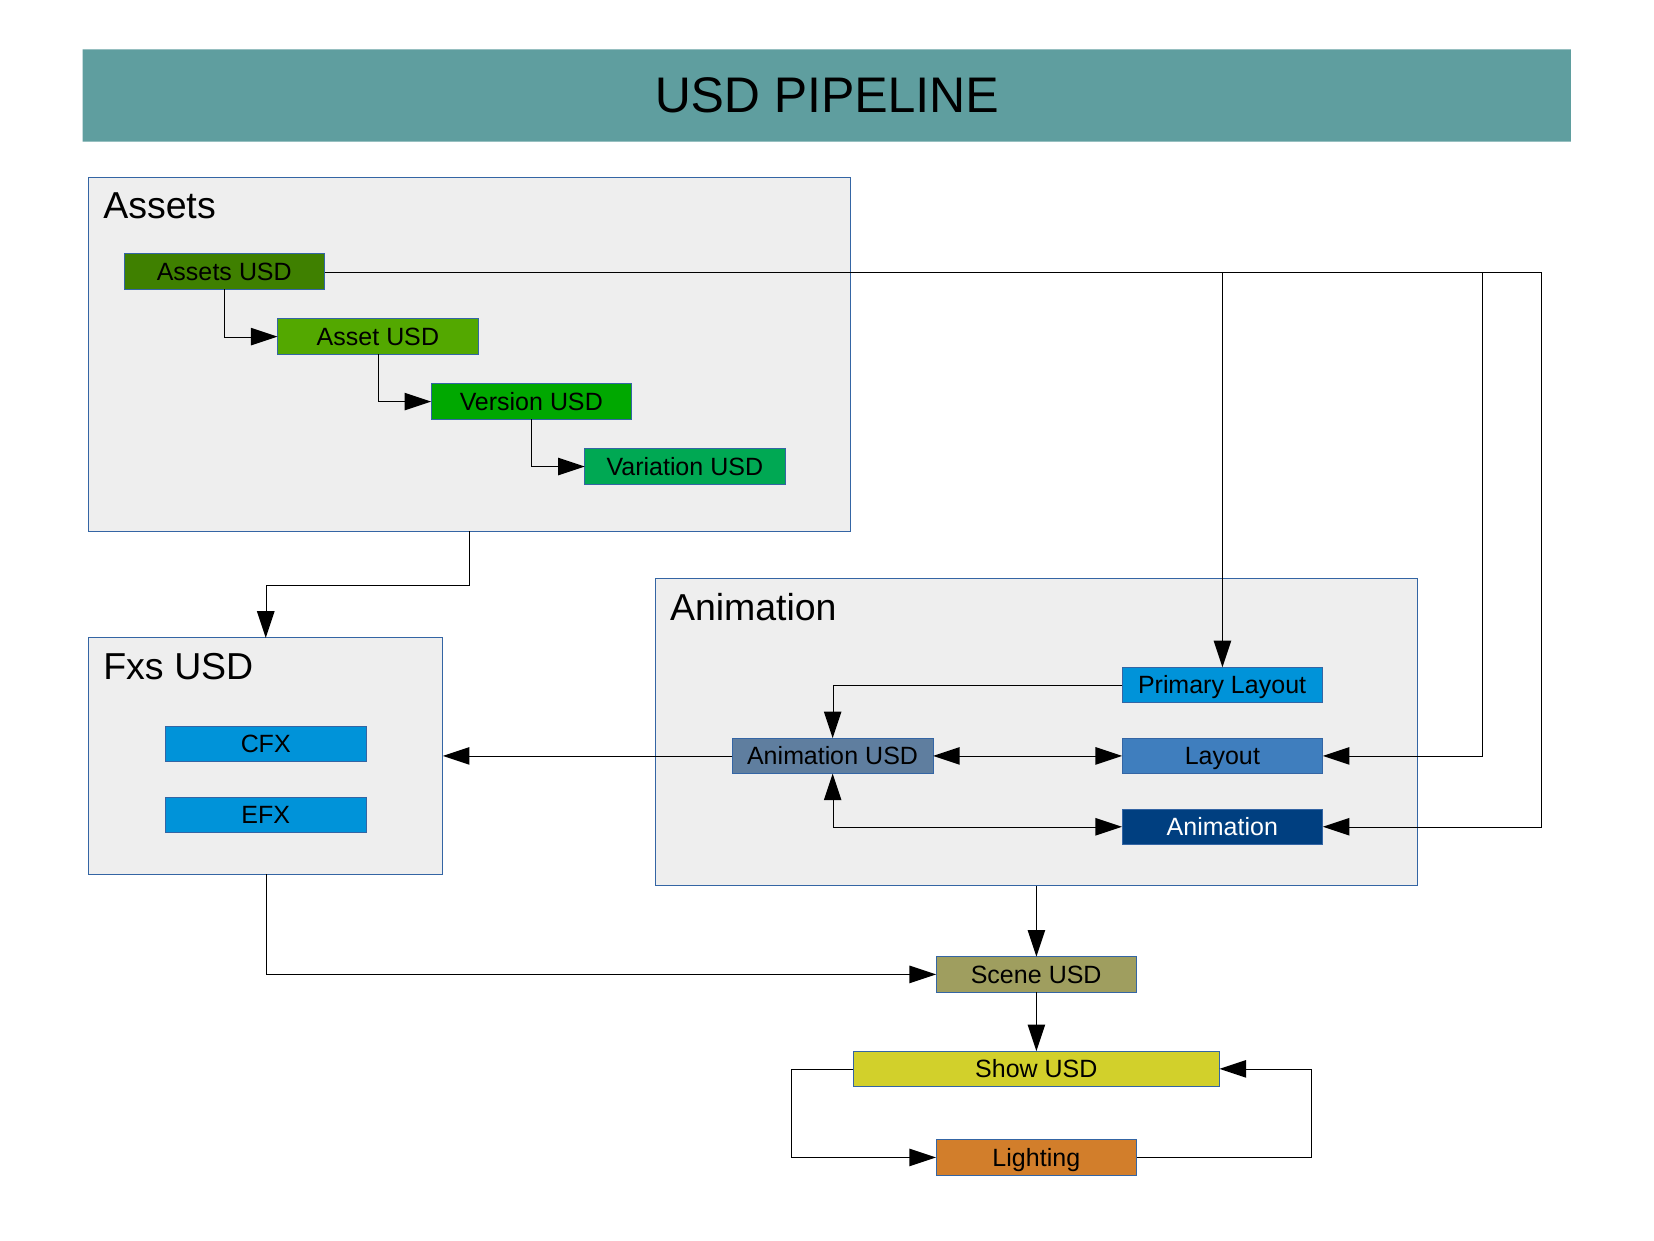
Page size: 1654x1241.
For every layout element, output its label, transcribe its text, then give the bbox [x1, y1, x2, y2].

title USD PIPELINE [82, 49, 1571, 142]
text_box Animation [834, 757, 1418, 827]
text_box Assets USD [124, 253, 325, 290]
text_box Animation [1122, 809, 1323, 845]
text_box Primary Layout [1122, 667, 1323, 703]
text_box Layout [1122, 738, 1323, 774]
text_box Animation [655, 757, 1418, 886]
text_box CFX [165, 726, 367, 762]
text_box Assets [88, 177, 851, 532]
text_box Show USD [853, 1051, 1220, 1087]
text_box Asset USD [277, 318, 479, 355]
text_box Animation [834, 578, 1418, 756]
text_box EFX [165, 797, 367, 833]
text_box Version USD [431, 383, 632, 420]
text_box Animation [655, 578, 1222, 756]
text_box Scene USD [936, 956, 1137, 993]
text_box Lighting [936, 1139, 1137, 1176]
text_box Animation USD [732, 738, 934, 774]
text_box Variation USD [584, 448, 786, 485]
text_box Fxs USD [88, 637, 443, 875]
